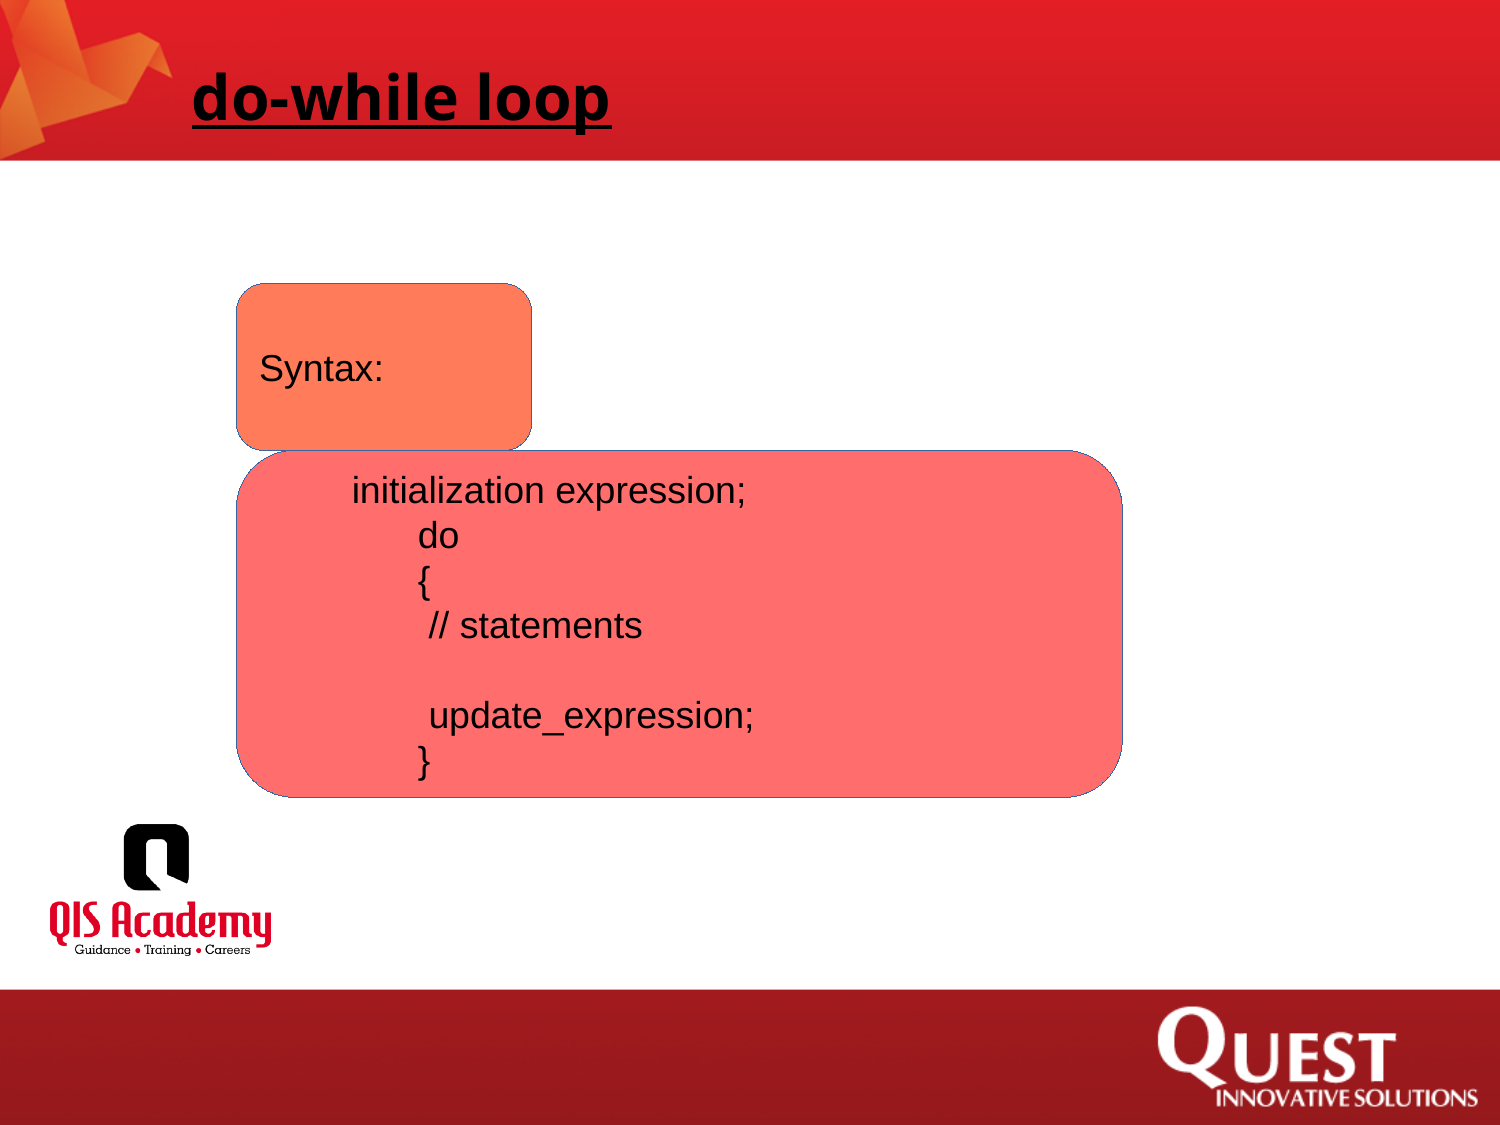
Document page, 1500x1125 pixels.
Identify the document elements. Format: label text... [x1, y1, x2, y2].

title do-while loop [177, 1, 1500, 189]
text_box initialization expression; do { // statements update_expression; } [236, 450, 1123, 798]
picture [0, 0, 1500, 1125]
text_box Syntax: [236, 283, 532, 451]
